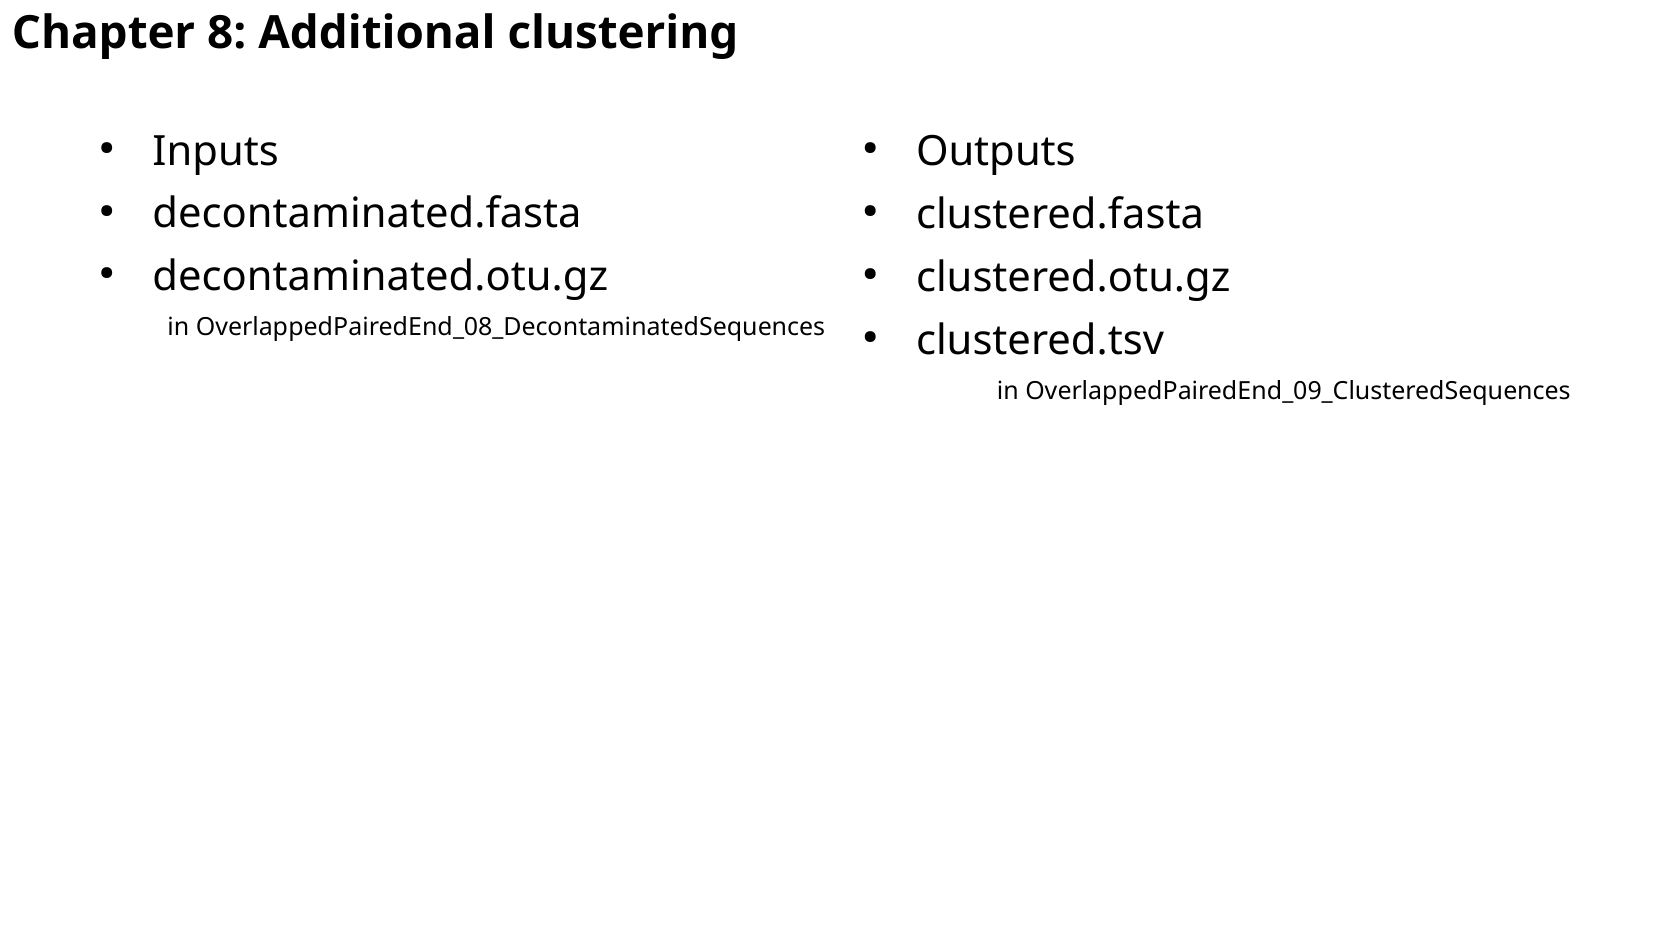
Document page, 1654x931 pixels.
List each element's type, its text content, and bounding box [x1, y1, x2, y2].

list Outputs clustered.fasta clustered.otu.gz clustered.tsv in OverlappedPairedEnd_09_ClusteredSequences [845, 120, 1572, 759]
title Chapter 8: Additional clustering [11, 0, 1642, 130]
list Inputs decontaminated.fasta decontaminated.otu.gz in OverlappedPairedEnd_08_DecontaminatedSequences [81, 120, 827, 809]
